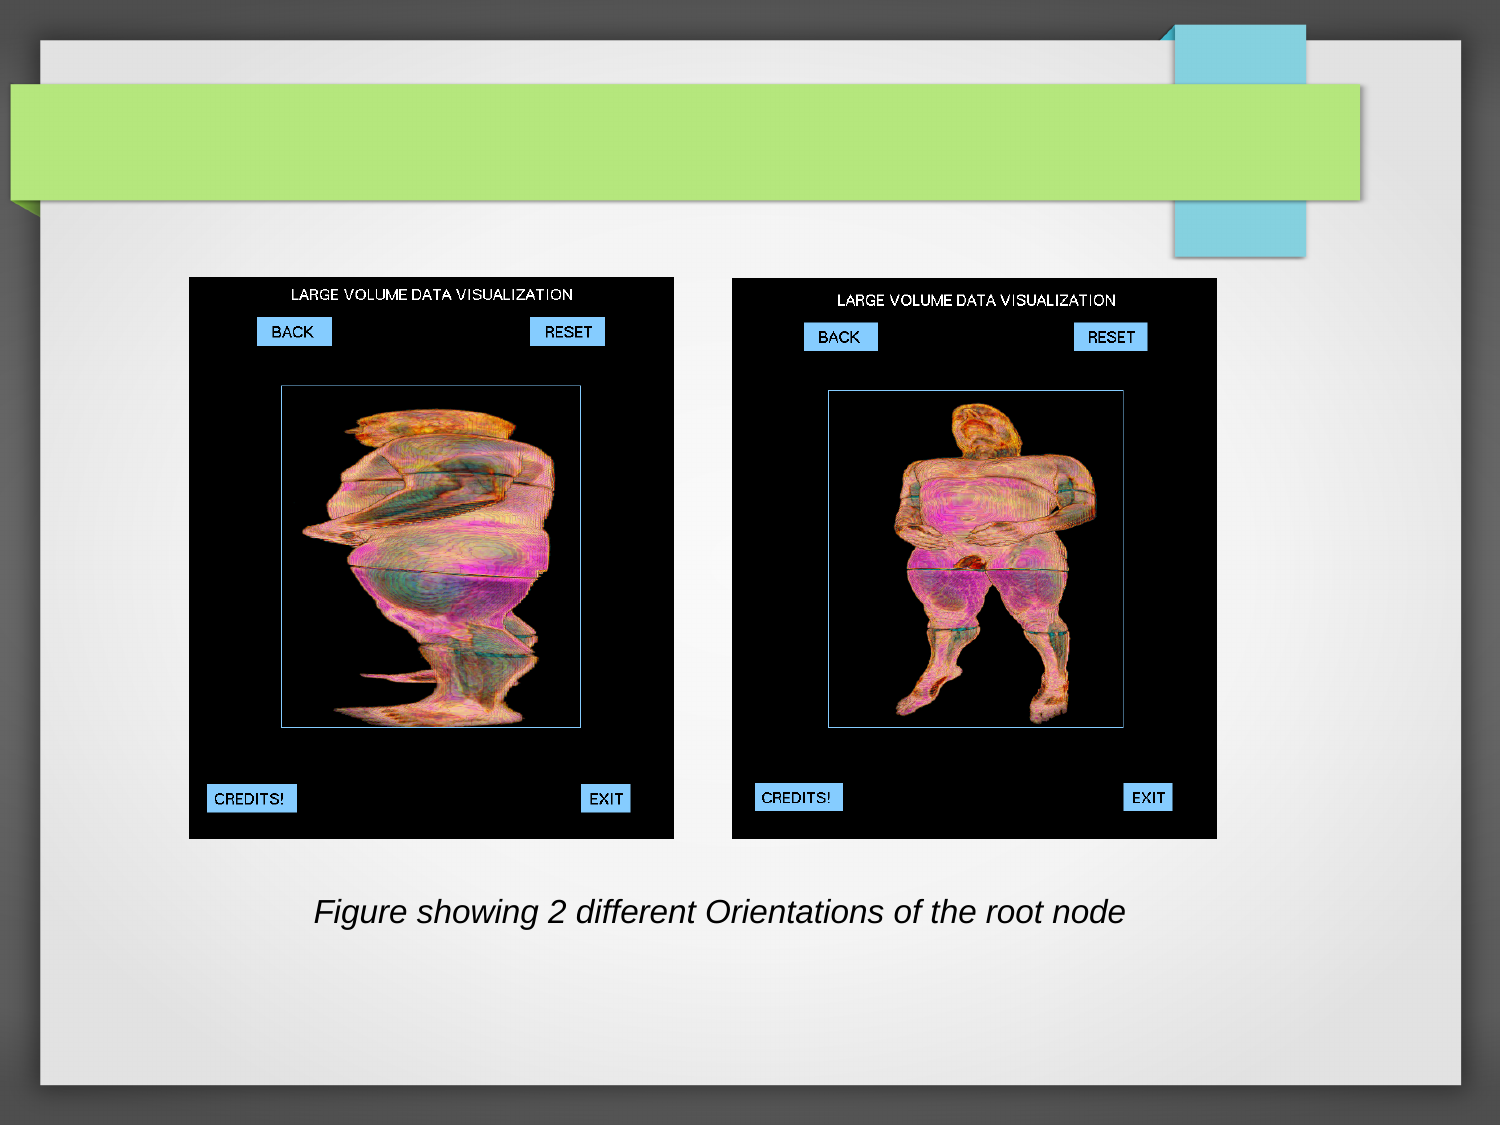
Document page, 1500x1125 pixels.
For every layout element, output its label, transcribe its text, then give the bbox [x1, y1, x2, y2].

picture [0, 0, 1500, 1125]
text_box Figure showing 2 different Orientations of the root node [212, 885, 1229, 939]
